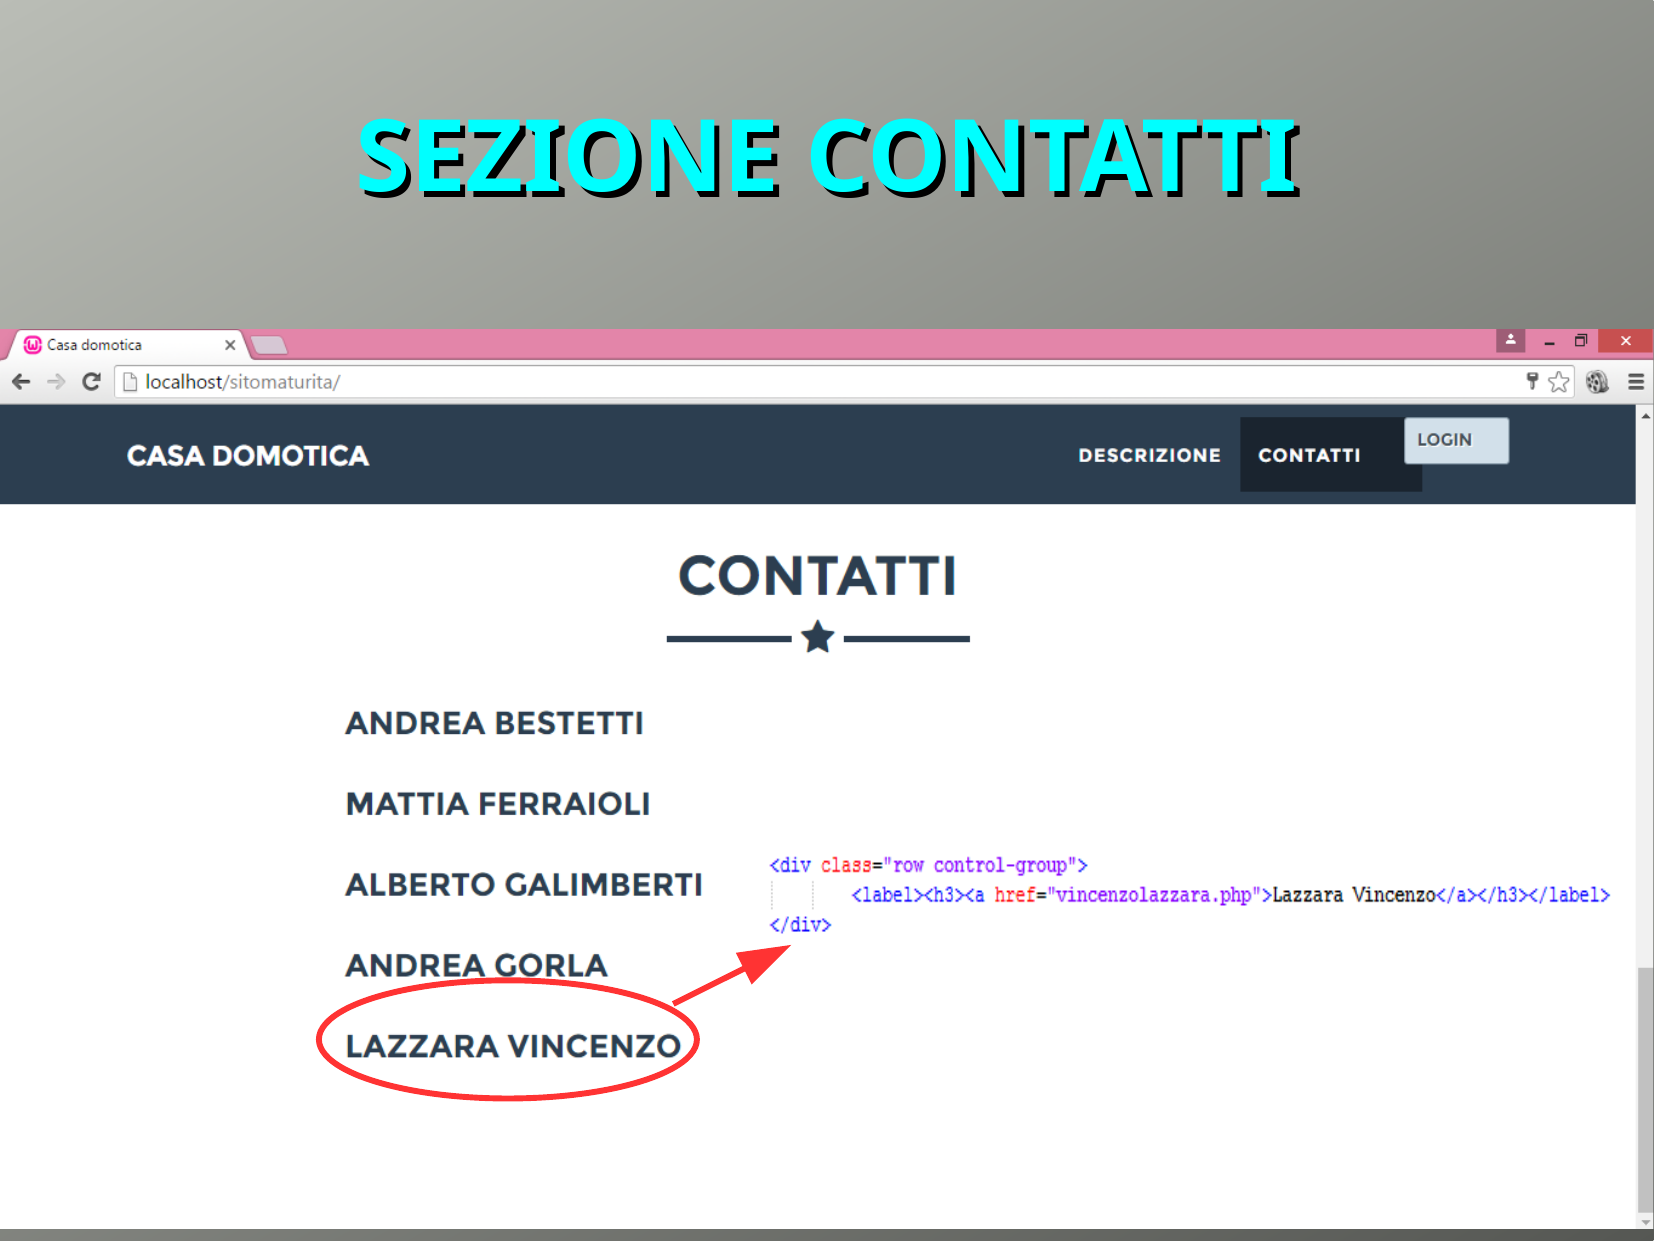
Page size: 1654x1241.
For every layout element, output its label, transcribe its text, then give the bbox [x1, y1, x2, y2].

title SEZIONE CONTATTI [82, 49, 1571, 257]
picture [0, 329, 1654, 1229]
